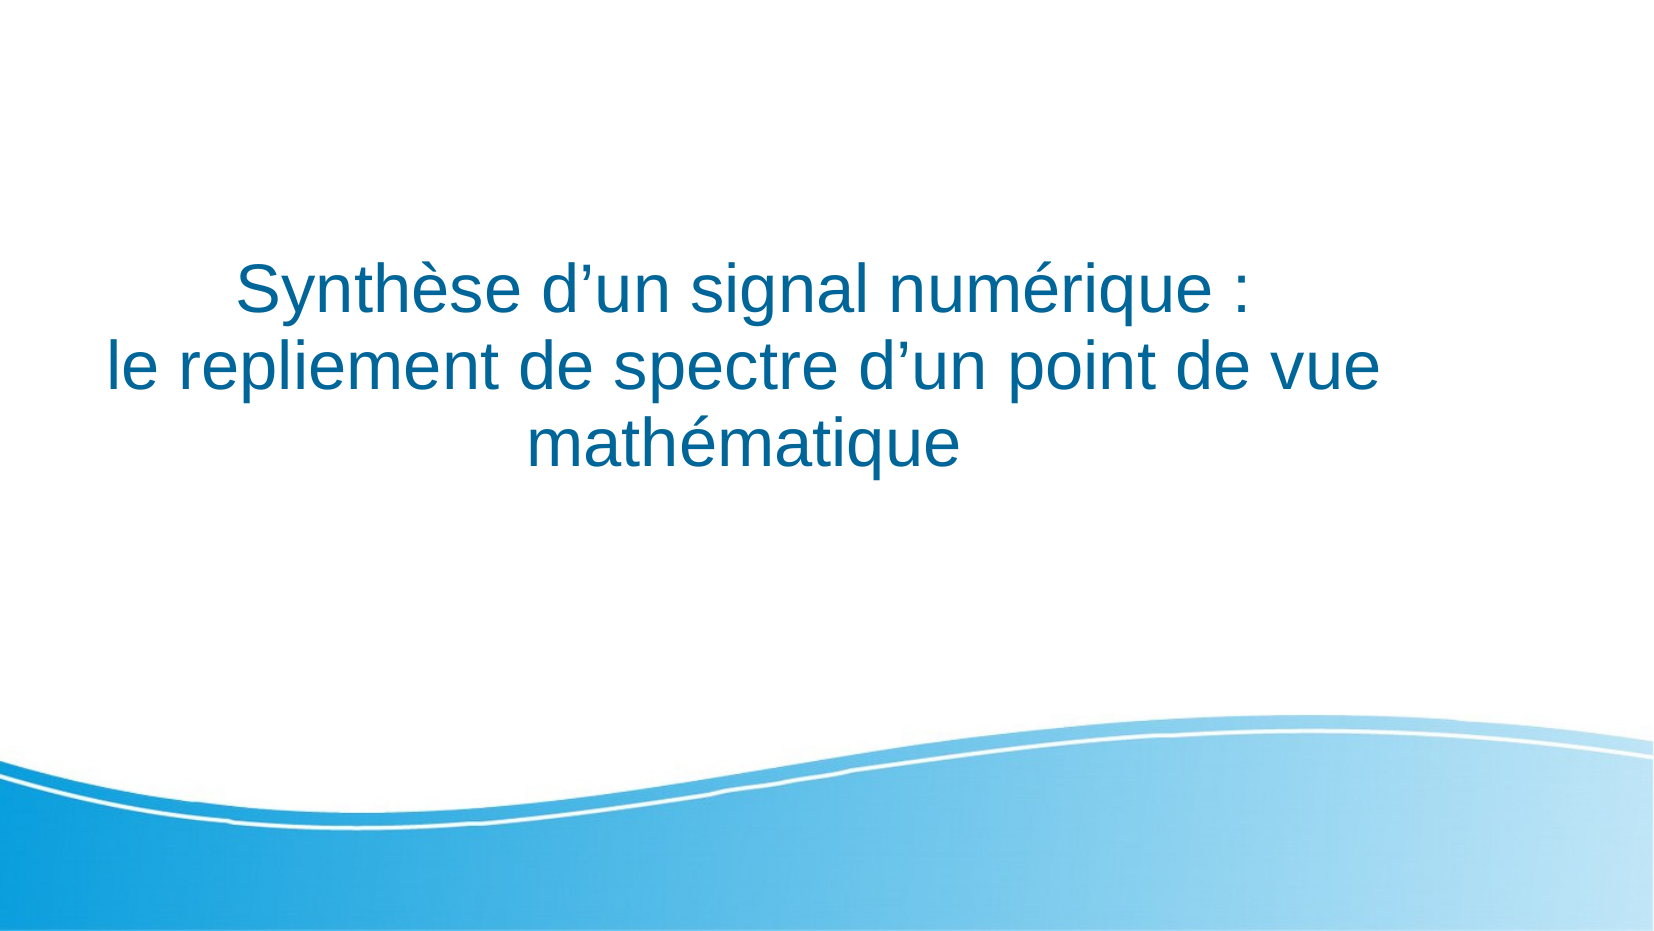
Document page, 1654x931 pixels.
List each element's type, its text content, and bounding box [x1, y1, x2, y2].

picture [0, 714, 1654, 931]
title Synthèse d’un signal numérique : le repliement de spectre d’un point de vue mathématique [0, 250, 1489, 481]
